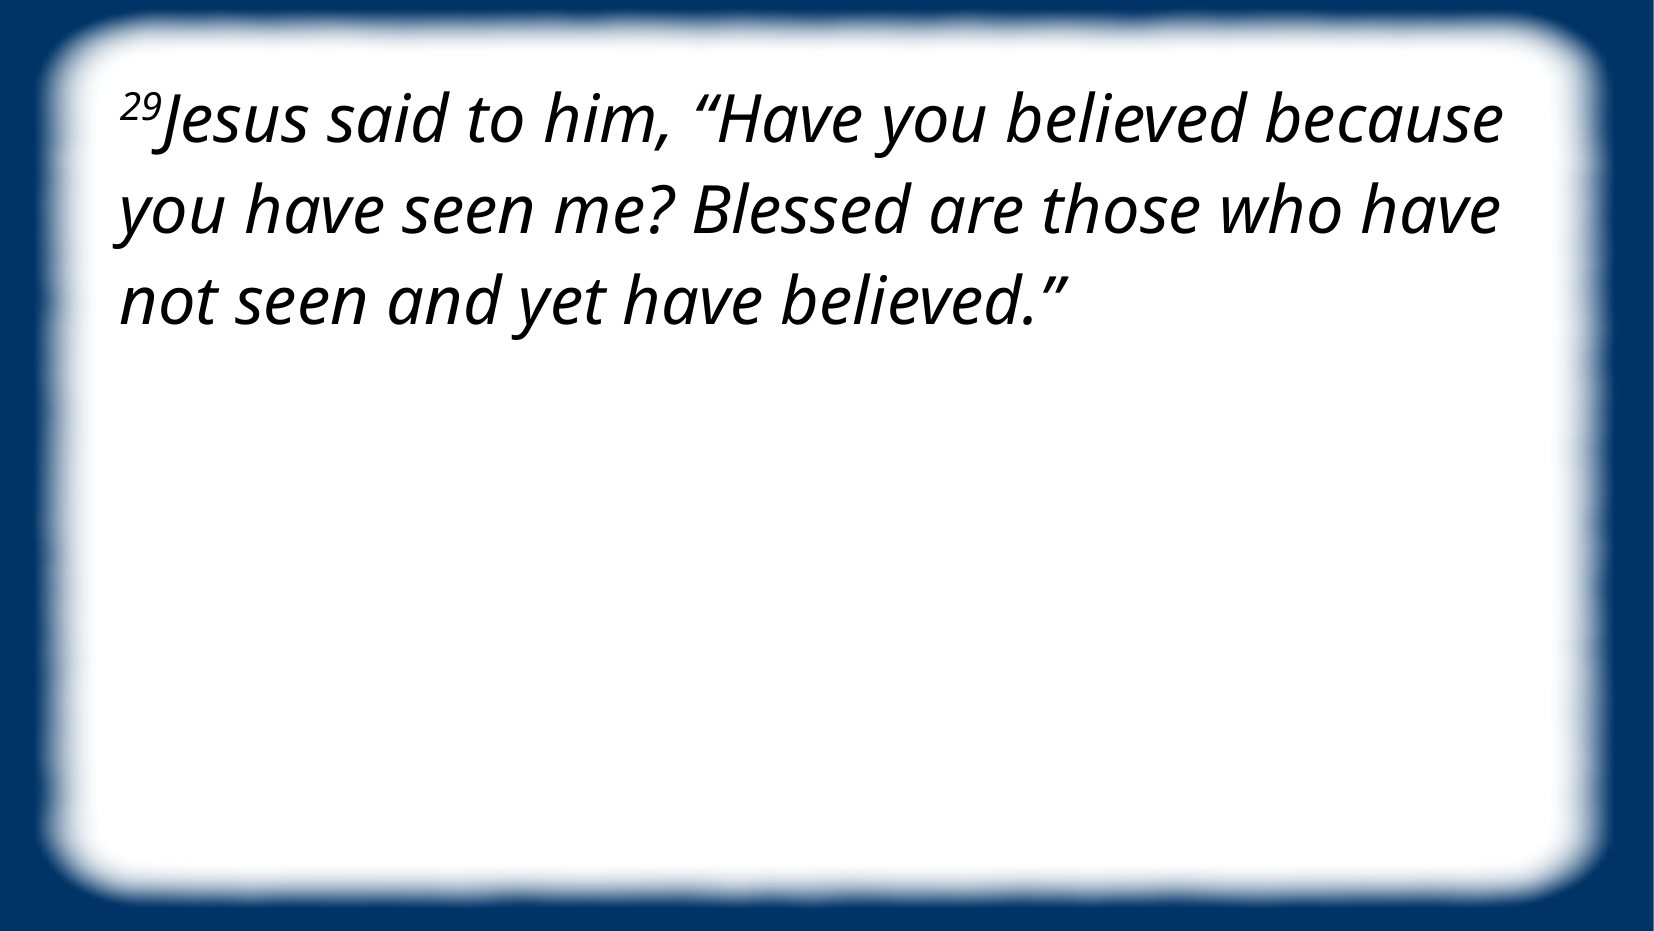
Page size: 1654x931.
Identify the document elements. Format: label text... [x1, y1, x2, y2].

picture [0, 0, 1654, 931]
text_box 29Jesus said to him, “Have you believed because you have seen me? Blessed are those who have not seen and yet have believed.” [105, 63, 1561, 346]
